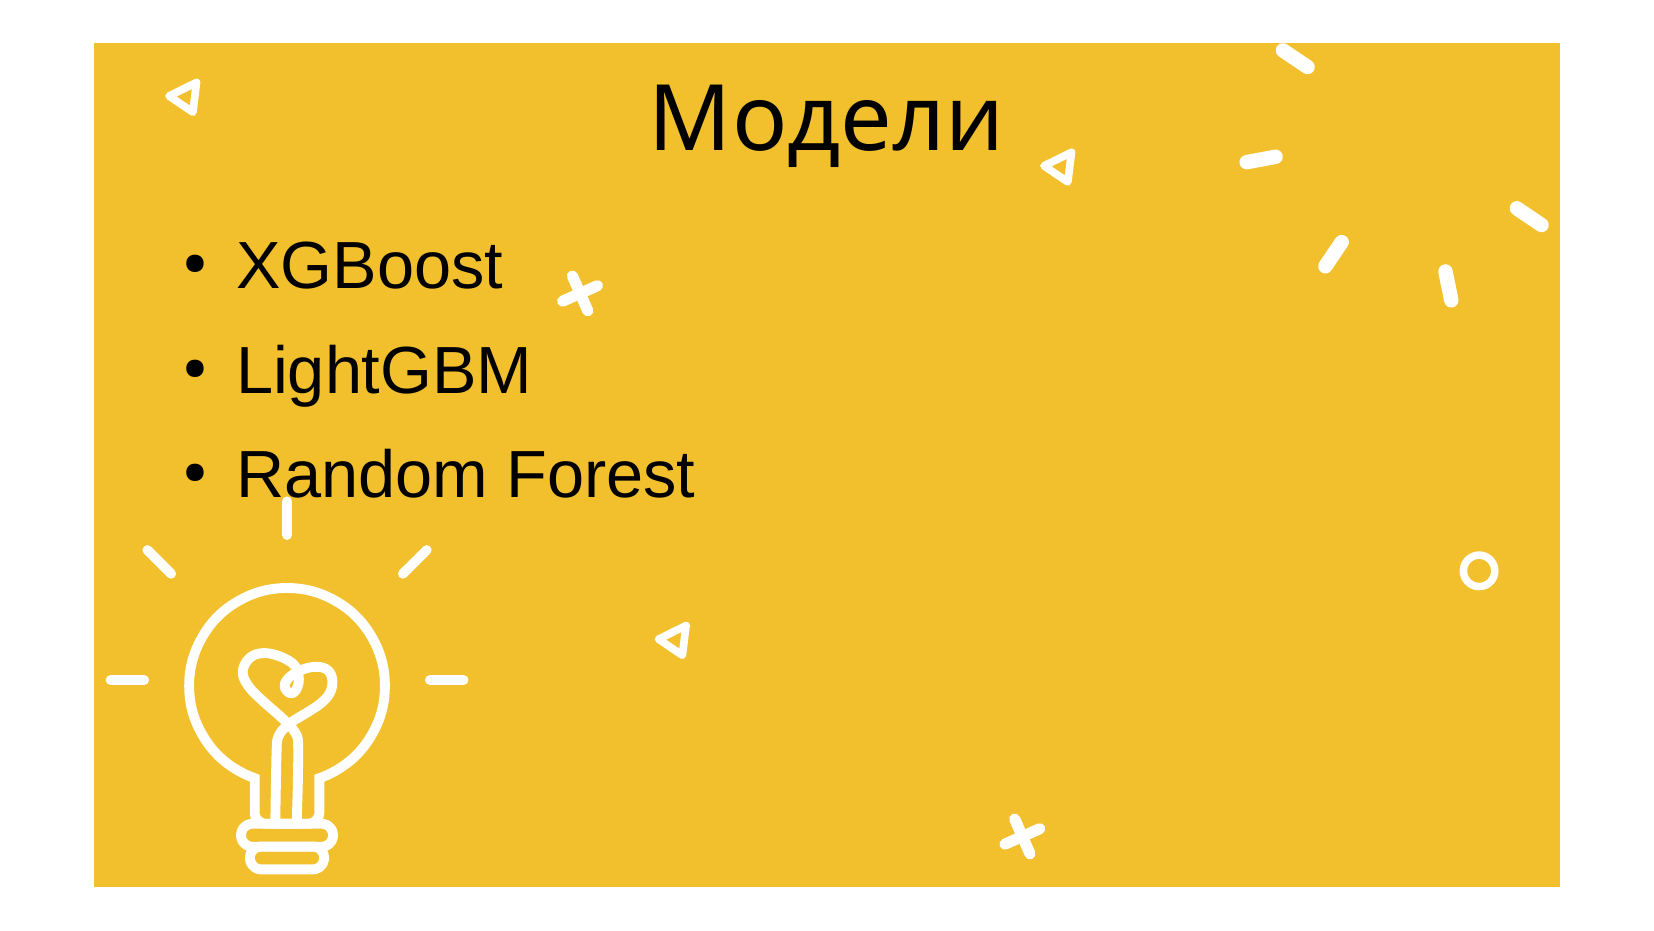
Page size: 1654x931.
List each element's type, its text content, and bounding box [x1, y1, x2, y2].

title Модели [82, 37, 1571, 193]
list XGBoost LightGBM Random Forest [165, 228, 1654, 768]
